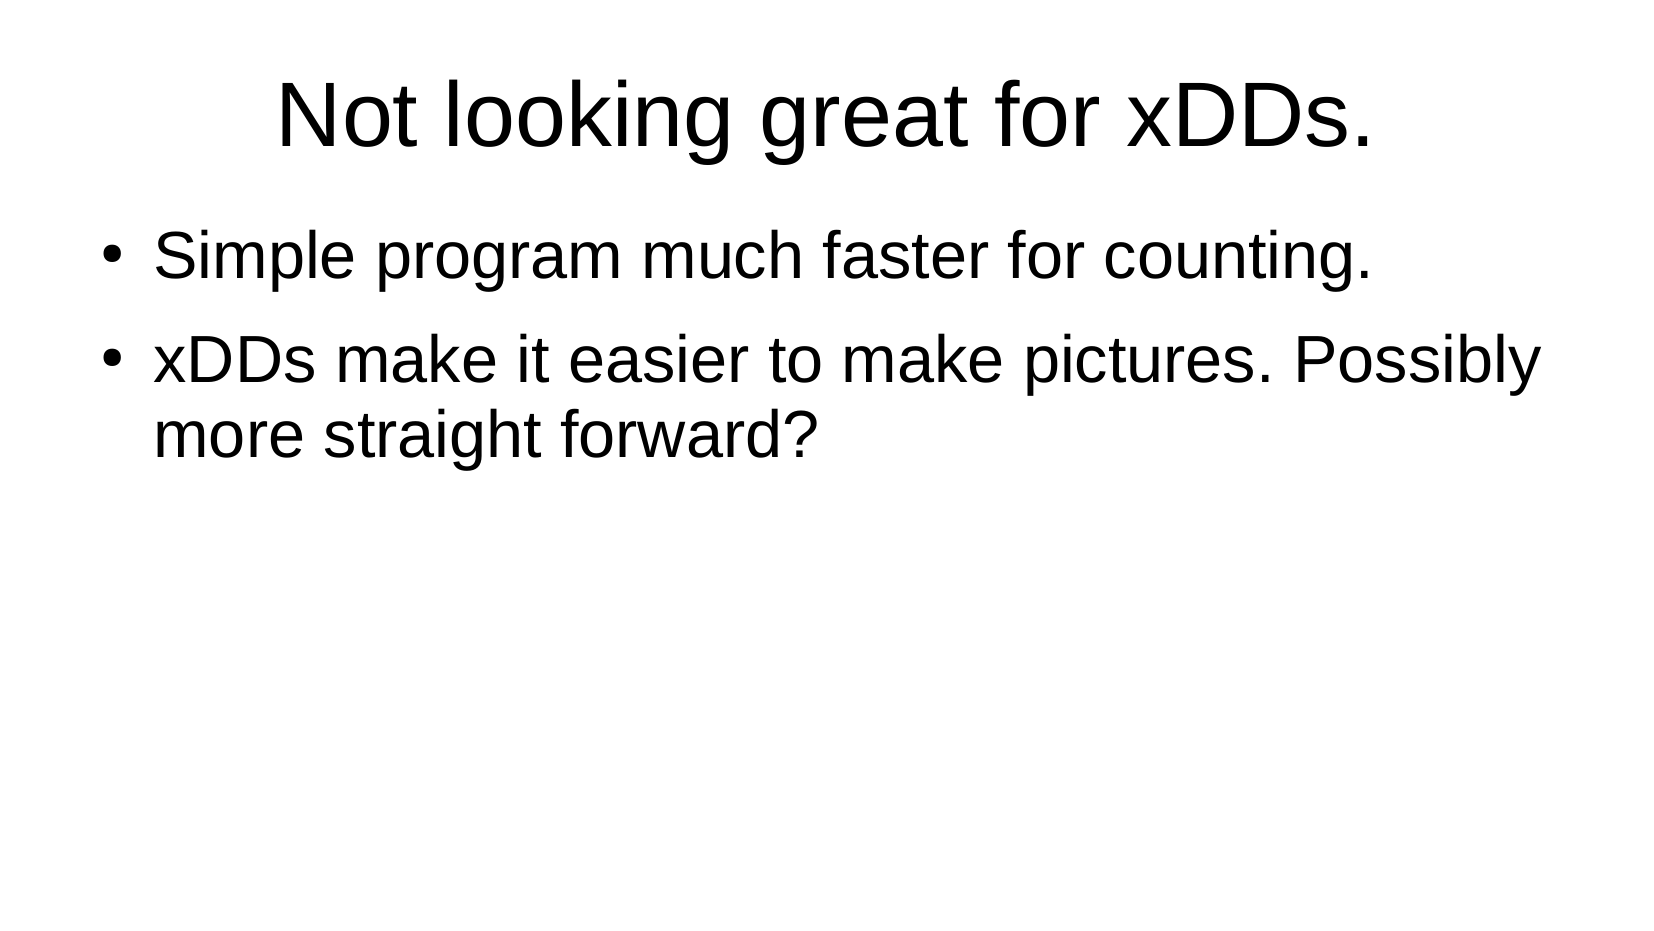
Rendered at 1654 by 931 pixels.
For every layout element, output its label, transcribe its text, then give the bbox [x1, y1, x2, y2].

list Simple program much faster for counting. xDDs make it easier to make pictures. Possibly more straight forward? [82, 217, 1571, 758]
title Not looking great for xDDs. [82, 37, 1571, 193]
